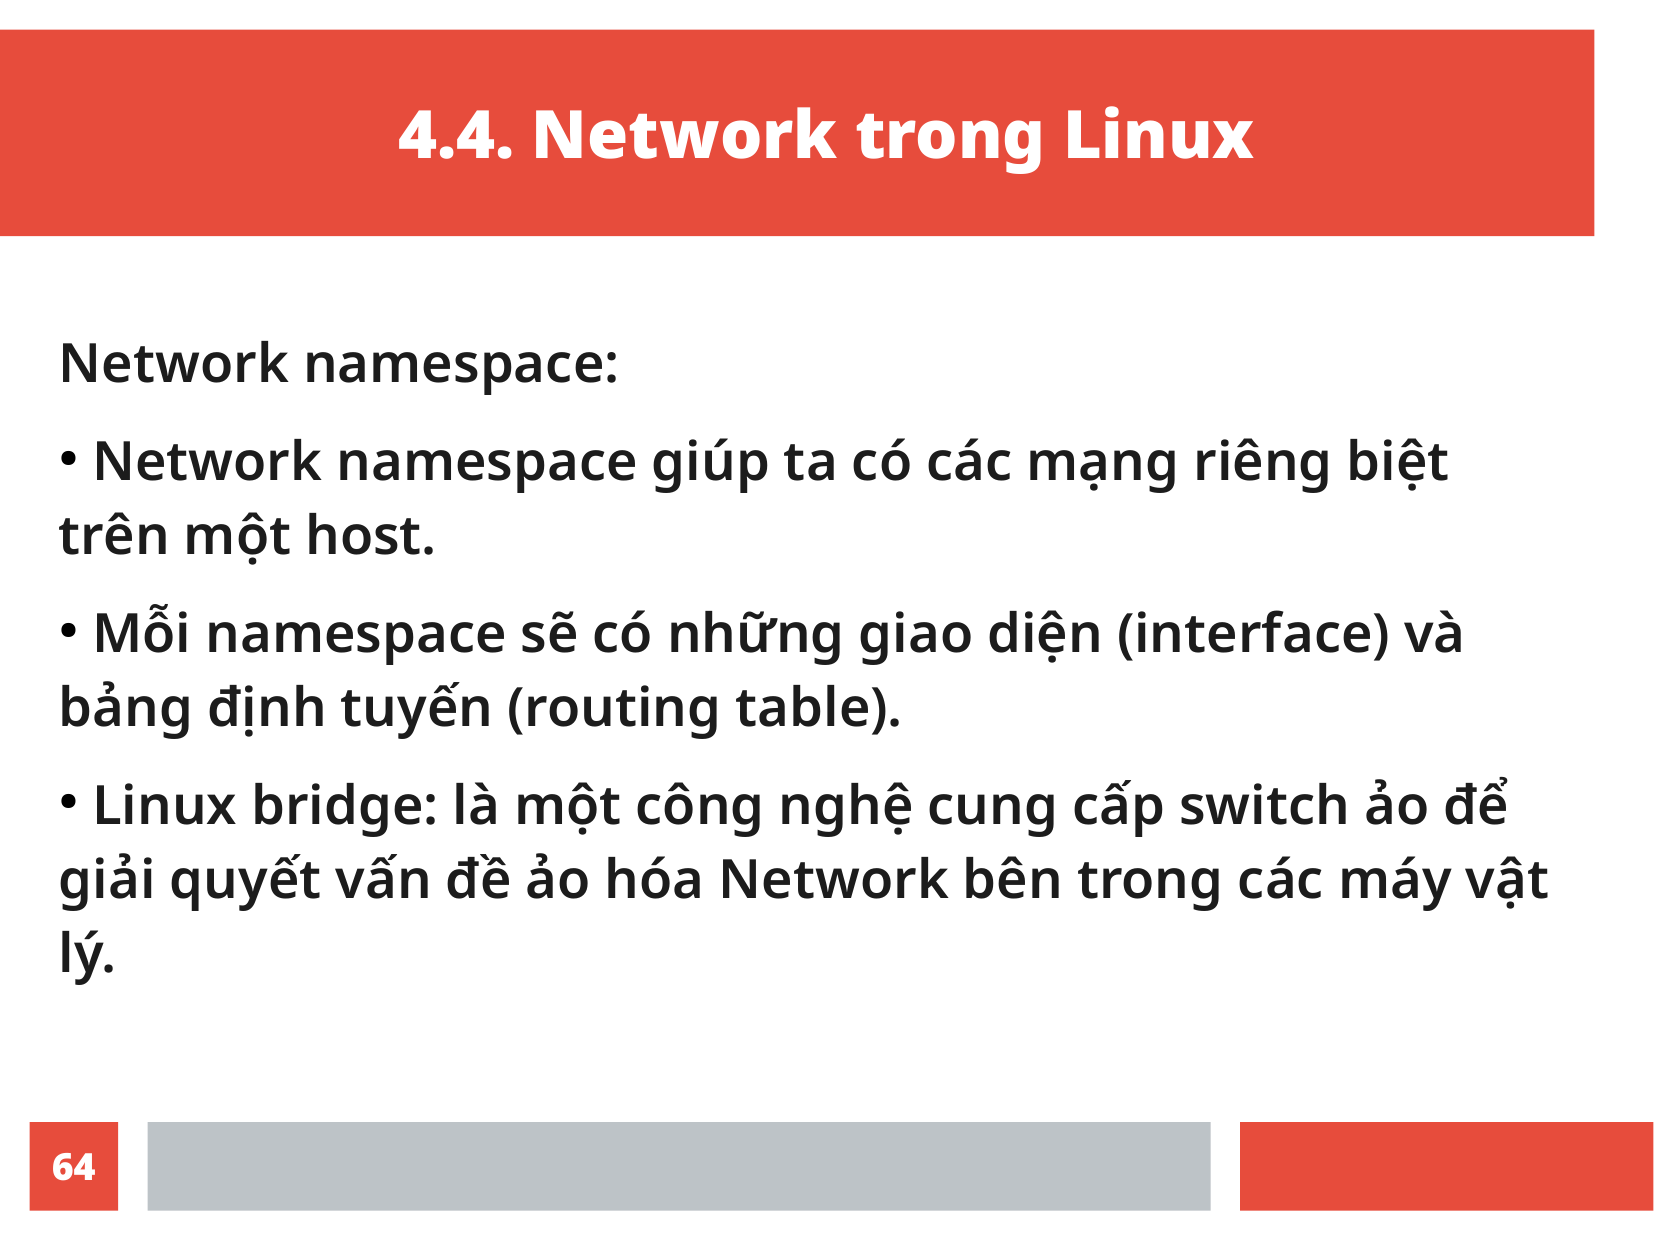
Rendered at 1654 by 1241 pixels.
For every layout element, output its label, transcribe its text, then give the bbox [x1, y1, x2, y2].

list Network namespace: Network namespace giúp ta có các mạng riêng biệt trên một host. Mỗi namespace sẽ có những giao diện (interface) và bảng định tuyến (routing table). Linux bridge: là một công nghệ cung cấp switch ảo để giải quyết vấn đề ảo hóa Network bên trong các máy vật lý. [59, 324, 1565, 1093]
title 4.4. Network trong Linux [59, 59, 1595, 207]
